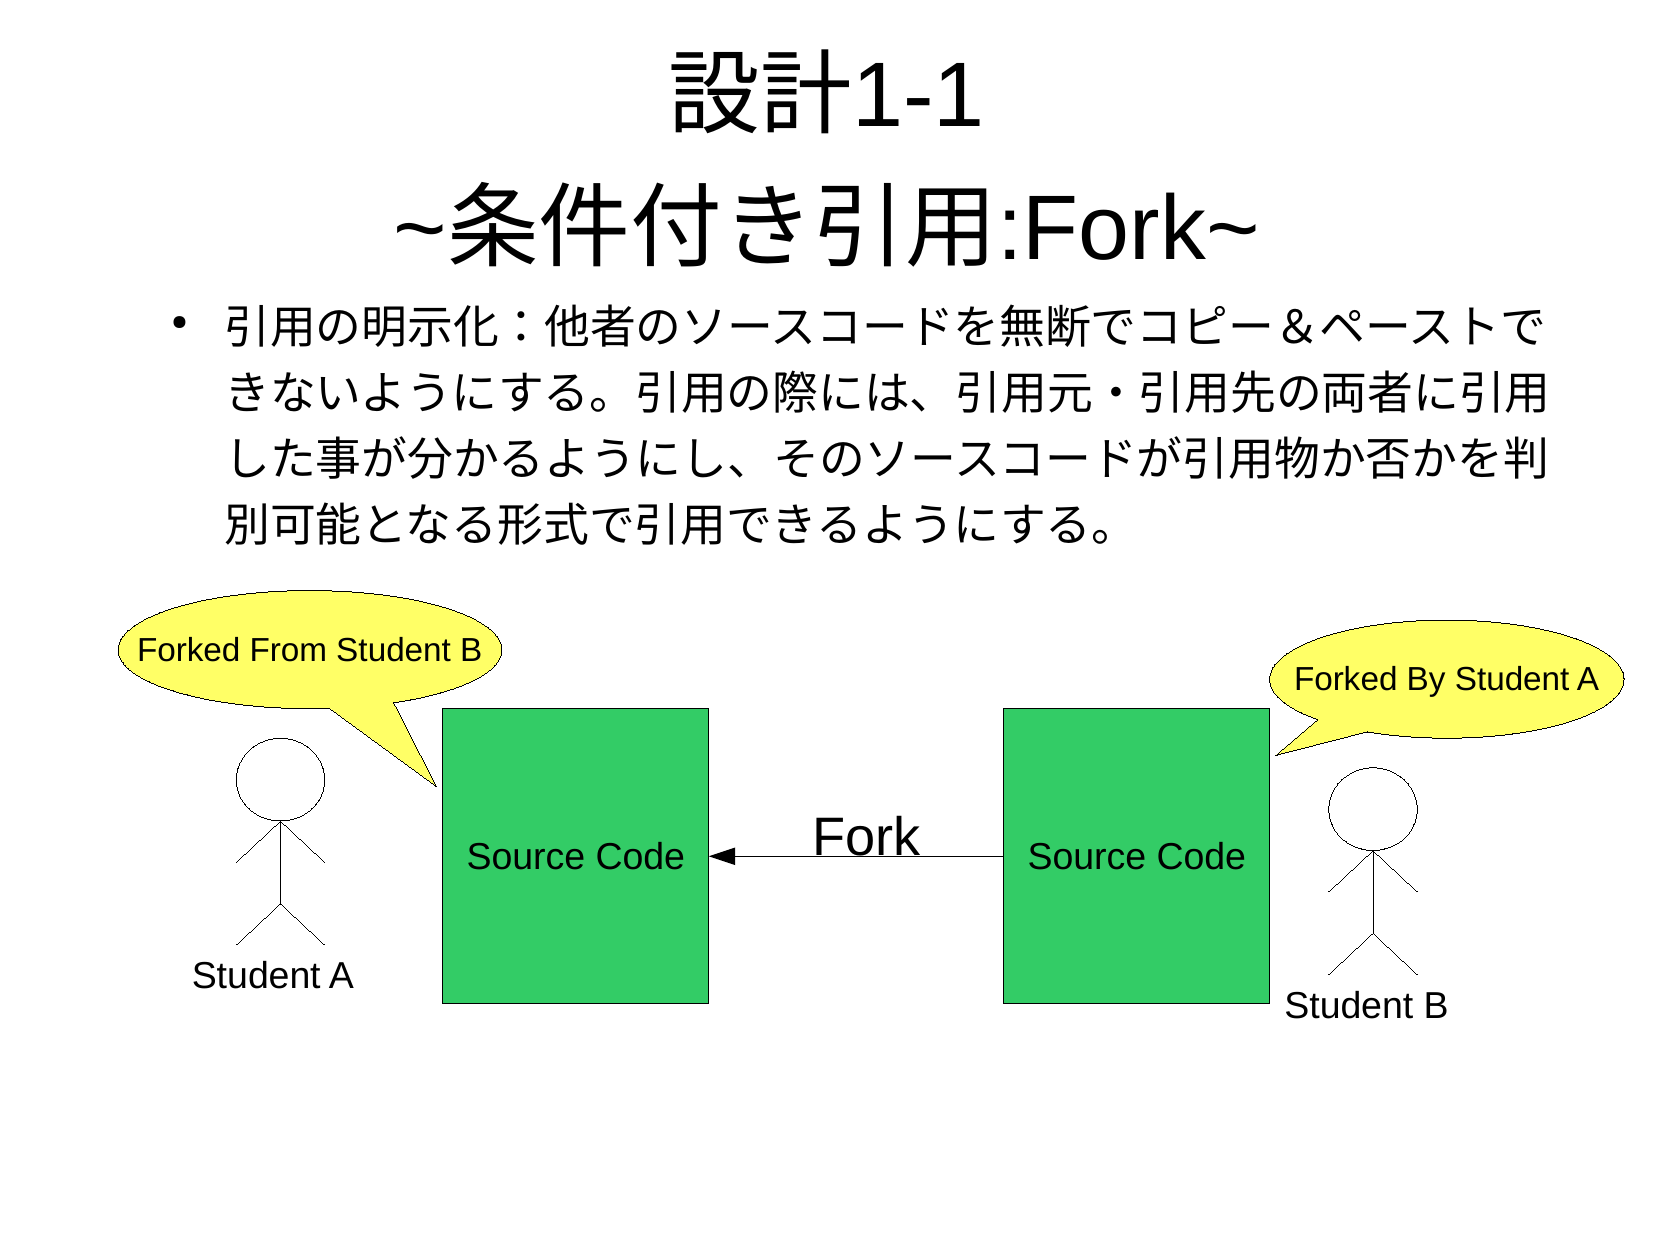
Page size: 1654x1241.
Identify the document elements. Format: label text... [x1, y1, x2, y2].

text_box Forked By Student A [1269, 620, 1625, 756]
text_box Source Code [442, 708, 709, 1004]
title 設計1-1 ~条件付き引用:Fork~ [82, 36, 1571, 270]
text_box Student B [1269, 976, 1595, 1034]
list 引用の明示化：他者のソースコードを無断でコピー＆ペーストできないようにする。引用の際には、引用元・引用先の両者に引用した事が分かるようにし、そのソースコードが引用物か否かを判別可能となる形式で引用できるようにする。 [82, 290, 1571, 1109]
text_box Forked From Student B [118, 590, 502, 787]
text_box Fork [797, 799, 945, 875]
text_box Source Code [1003, 708, 1270, 1004]
text_box Student A [177, 947, 384, 1004]
